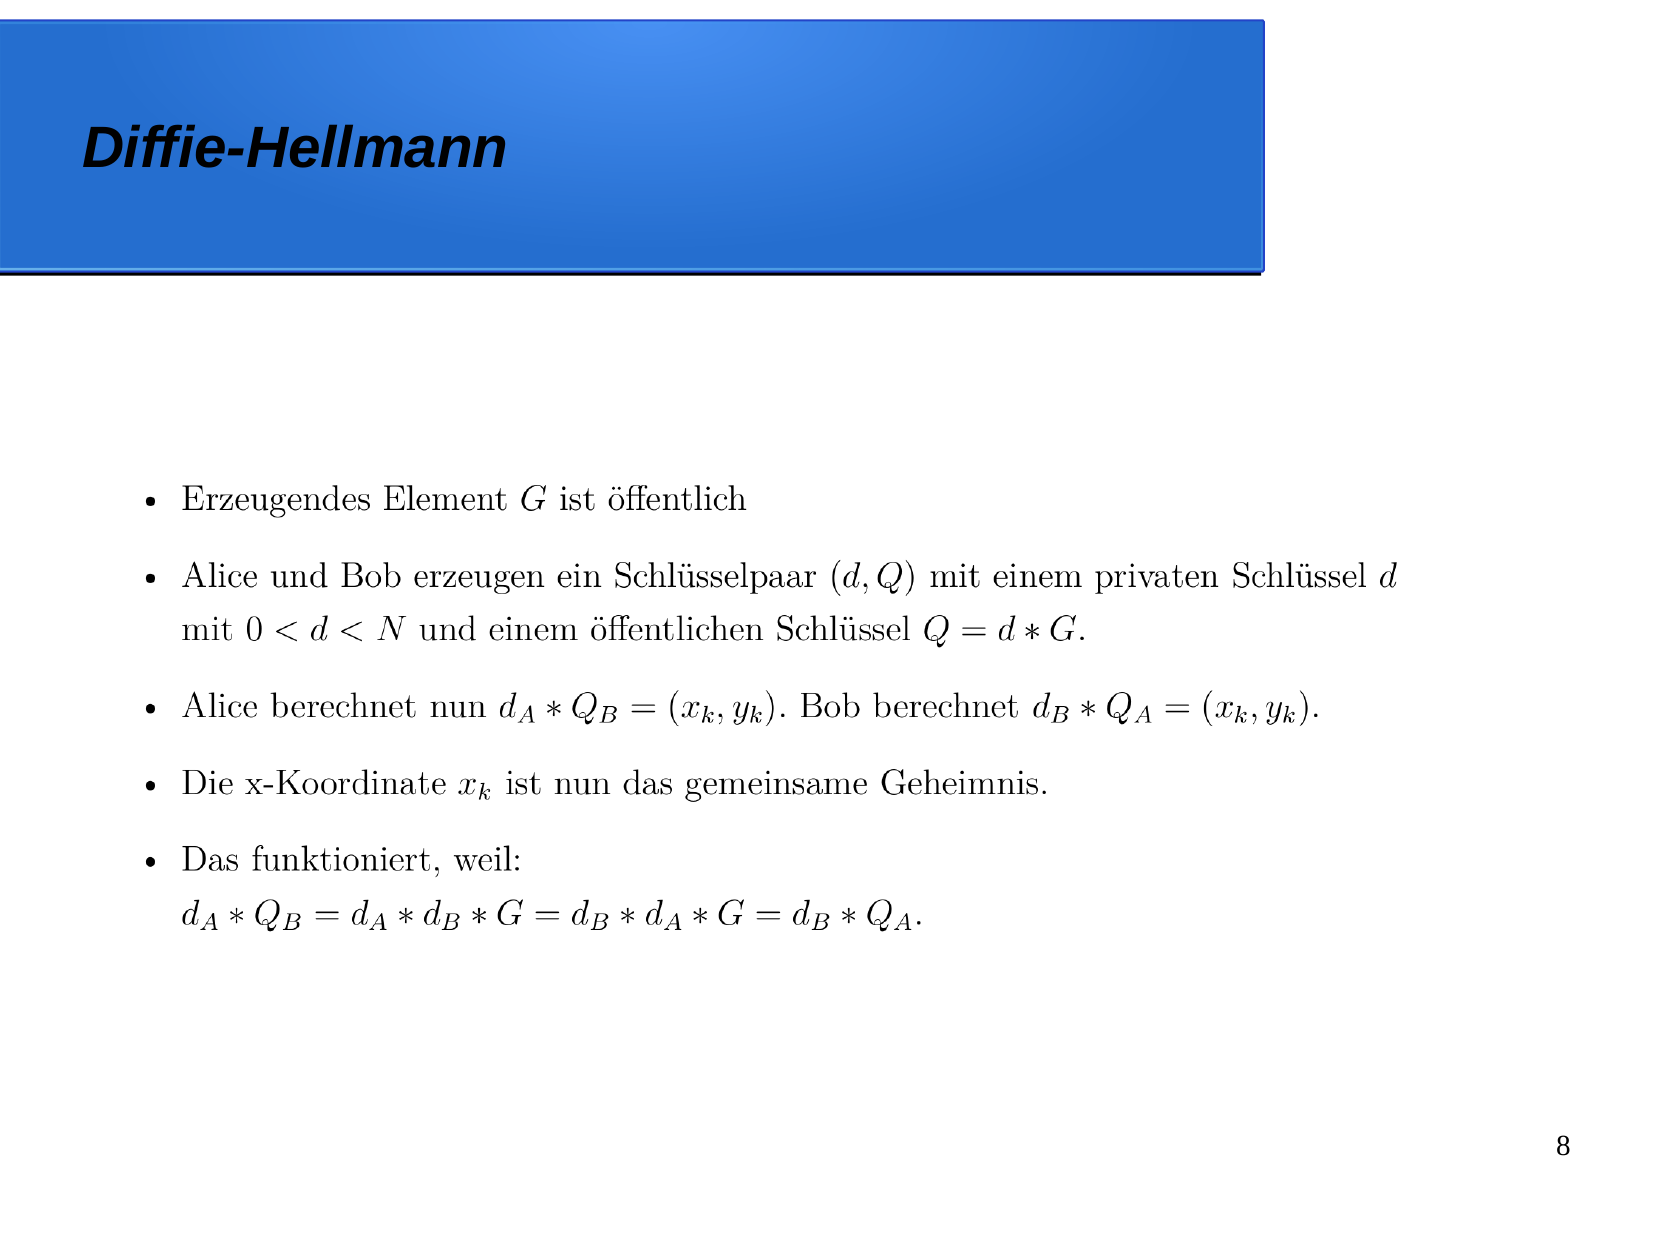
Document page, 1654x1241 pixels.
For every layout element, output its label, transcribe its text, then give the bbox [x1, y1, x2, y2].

picture [129, 460, 1425, 976]
title Diffie-Hellmann [82, 47, 1264, 249]
